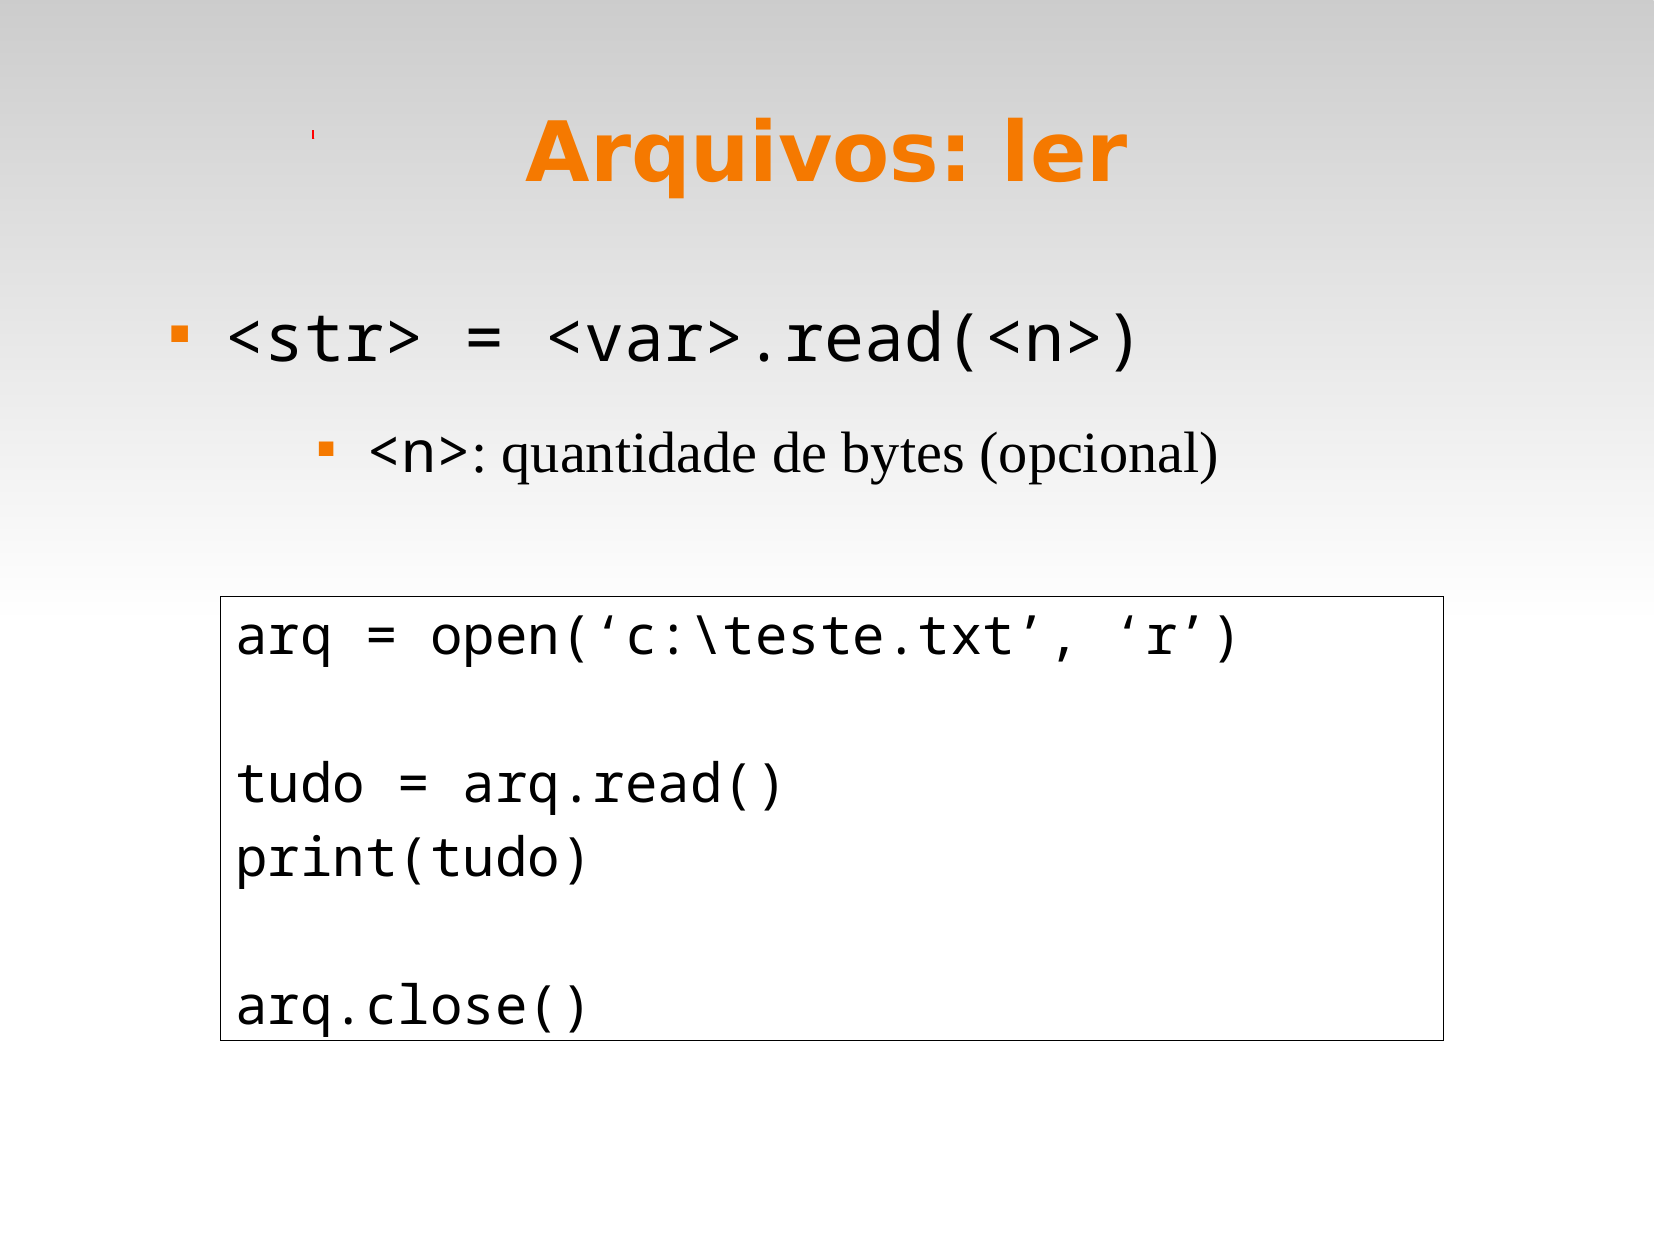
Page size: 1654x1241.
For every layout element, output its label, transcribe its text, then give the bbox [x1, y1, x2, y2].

title Arquivos: ler [82, 49, 1571, 257]
list <str> = <var>.read(<n>) <n>: quantidade de bytes (opcional) [82, 290, 1571, 1189]
text_box arq = open(‘c:\teste.txt’, ‘r’) tudo = arq.read() print(tudo) arq.close() [220, 598, 1444, 1040]
